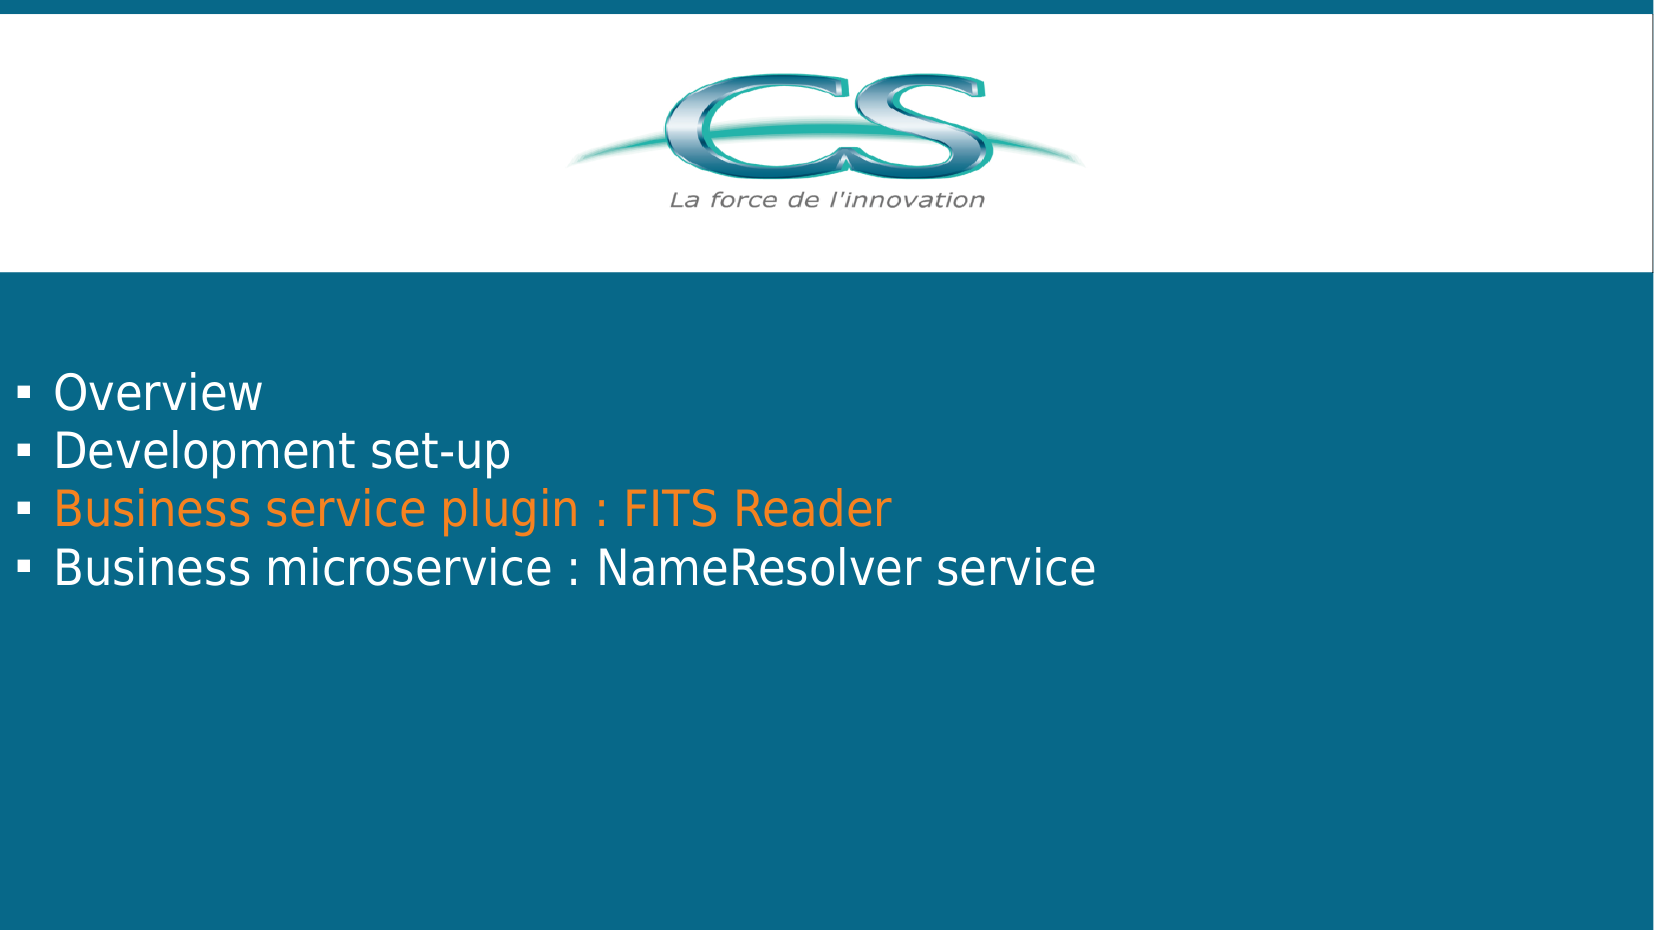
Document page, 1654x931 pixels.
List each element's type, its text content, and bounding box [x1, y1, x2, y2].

text_box Overview Development set-up Business service plugin : FITS Reader Business microservice : NameResolver service [17, 305, 1630, 891]
picture [0, 15, 1654, 272]
